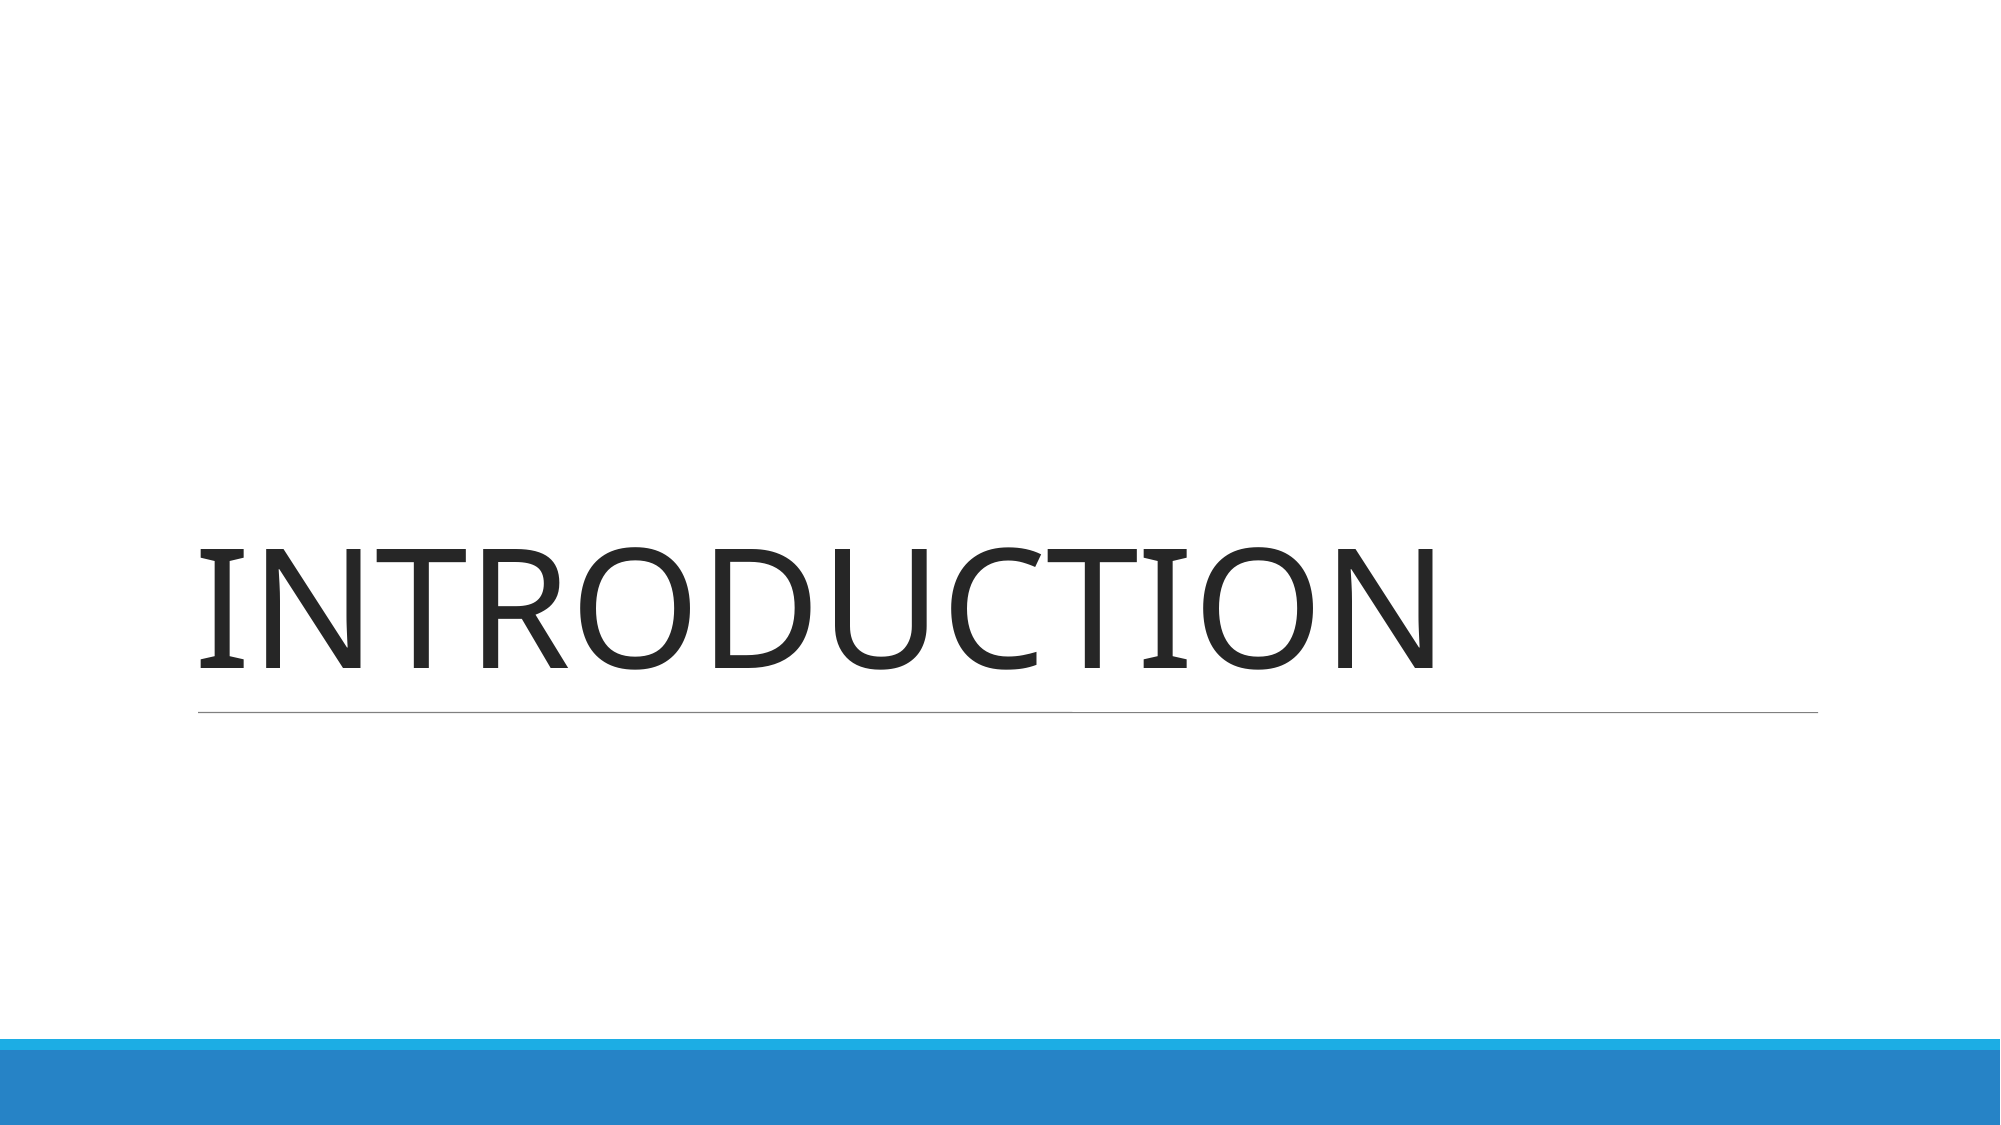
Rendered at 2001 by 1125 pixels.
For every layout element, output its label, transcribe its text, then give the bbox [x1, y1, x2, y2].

text_box INTRODUCTION [180, 124, 1830, 710]
